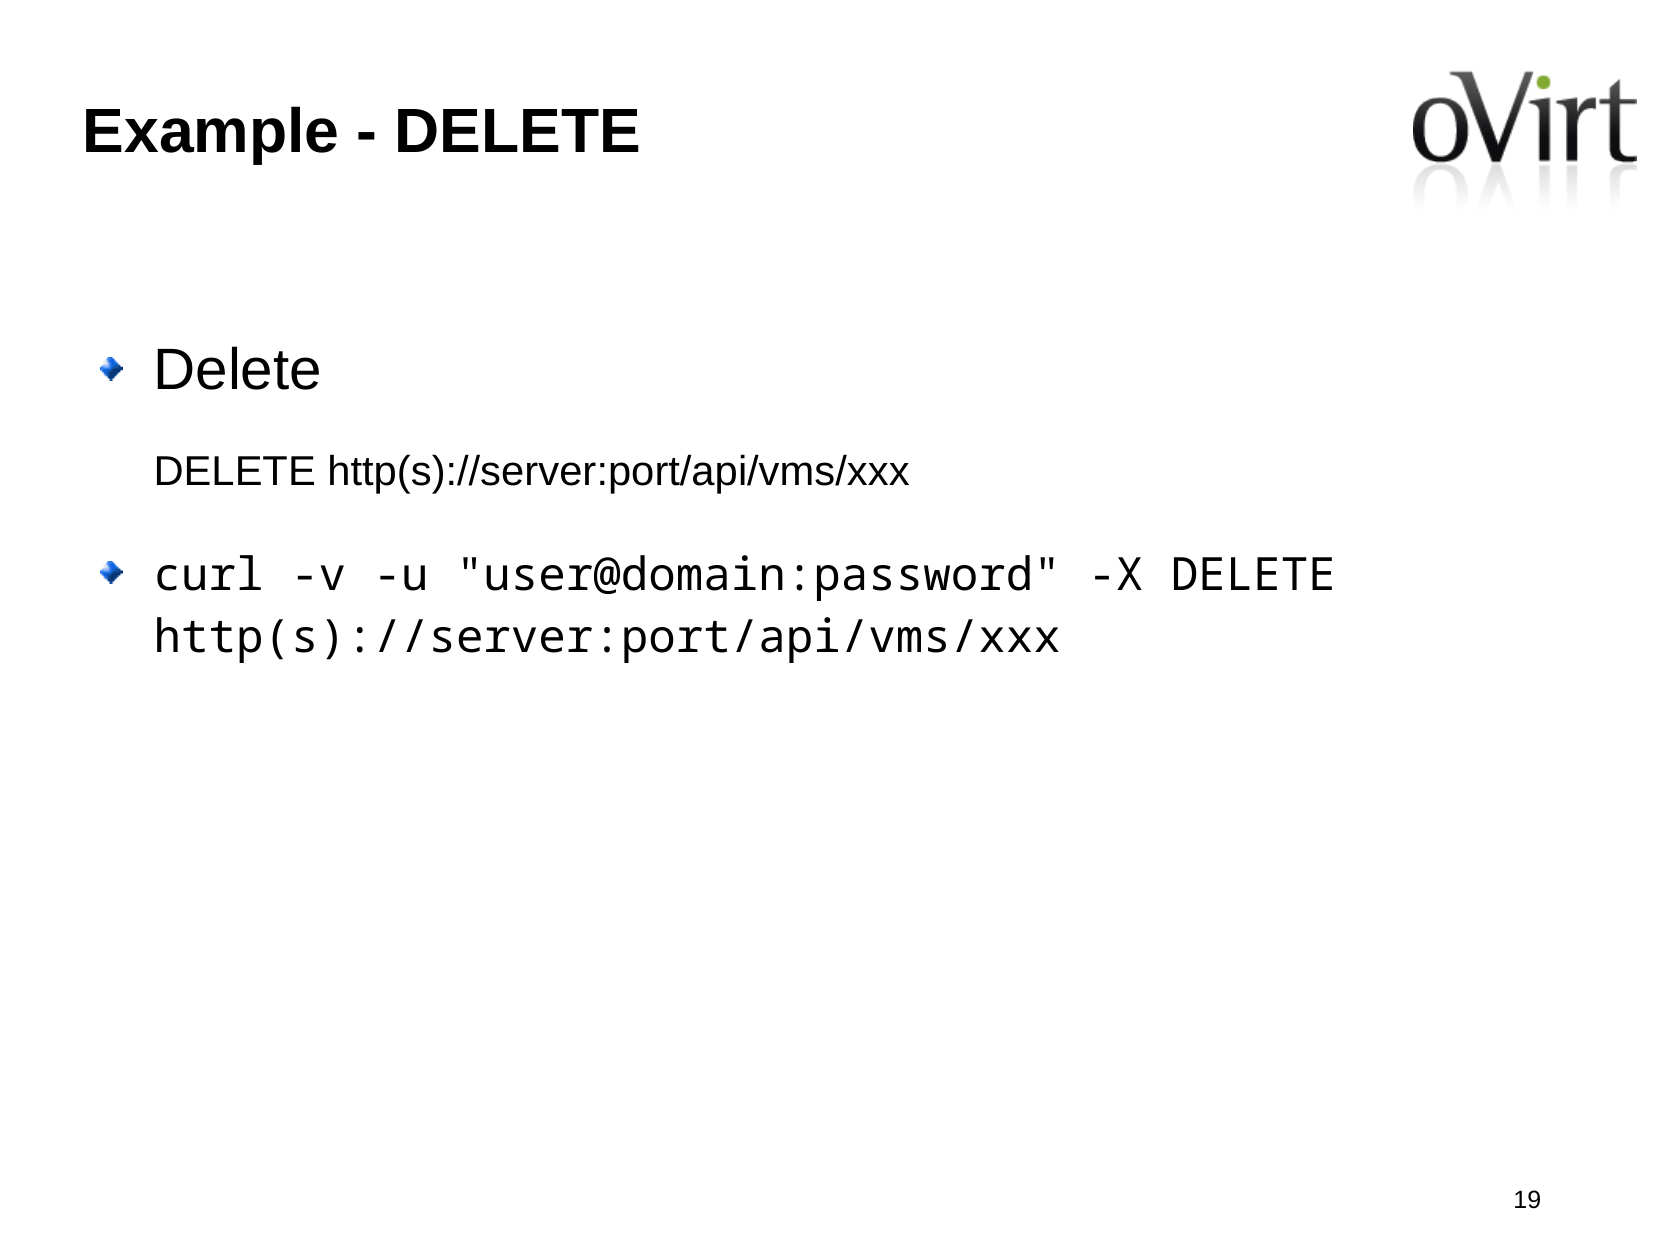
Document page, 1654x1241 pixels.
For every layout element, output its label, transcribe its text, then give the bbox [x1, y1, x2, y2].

title Example - DELETE [82, 37, 1571, 226]
list Delete DELETE http(s)://server:port/api/vms/xxx curl -v -u "user@domain:password" -X DELETE http(s)://server:port/api/vms/xxx [82, 290, 1571, 1109]
picture [1571, 63, 1637, 212]
